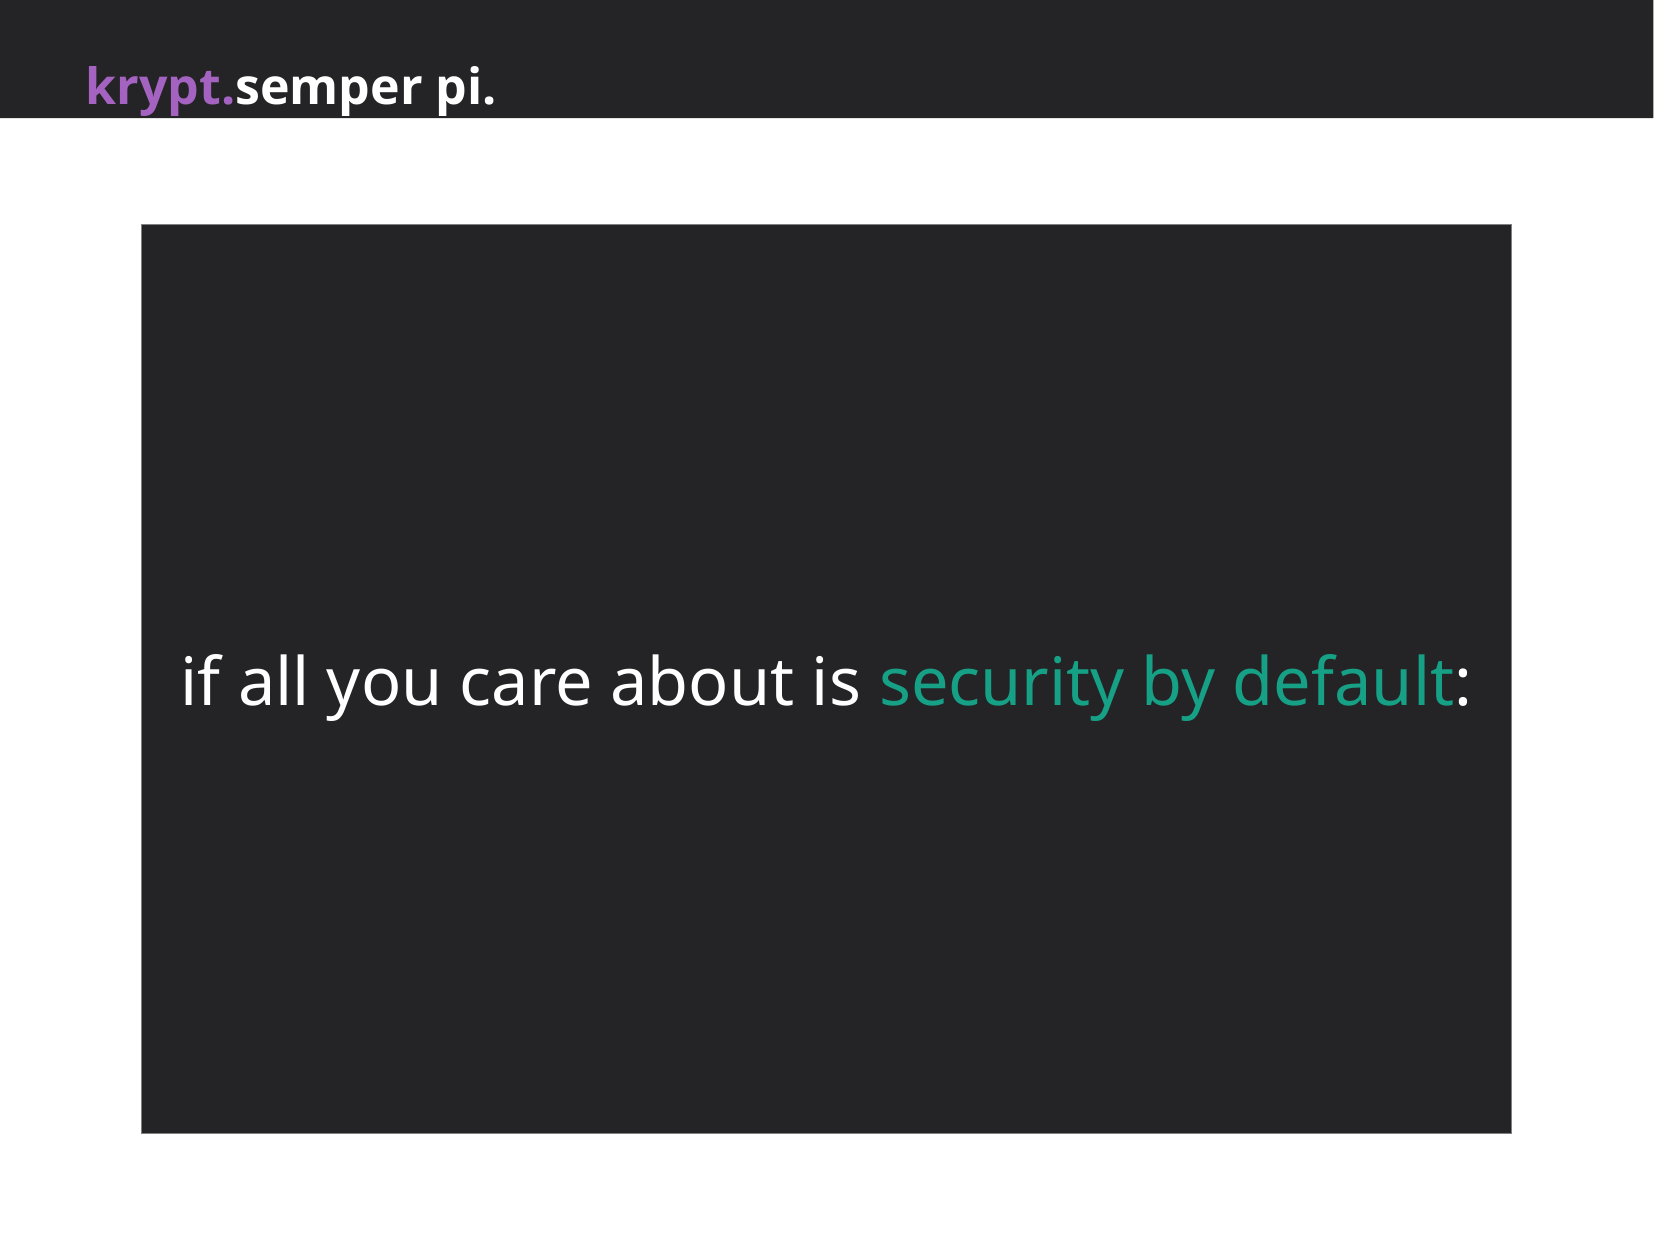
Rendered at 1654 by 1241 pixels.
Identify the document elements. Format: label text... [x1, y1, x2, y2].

text_box krypt.semper pi. [70, 43, 544, 119]
text_box [0, 0, 1654, 119]
text_box if all you care about is security by default: [141, 224, 1512, 1134]
text_box [165, 531, 1441, 1087]
